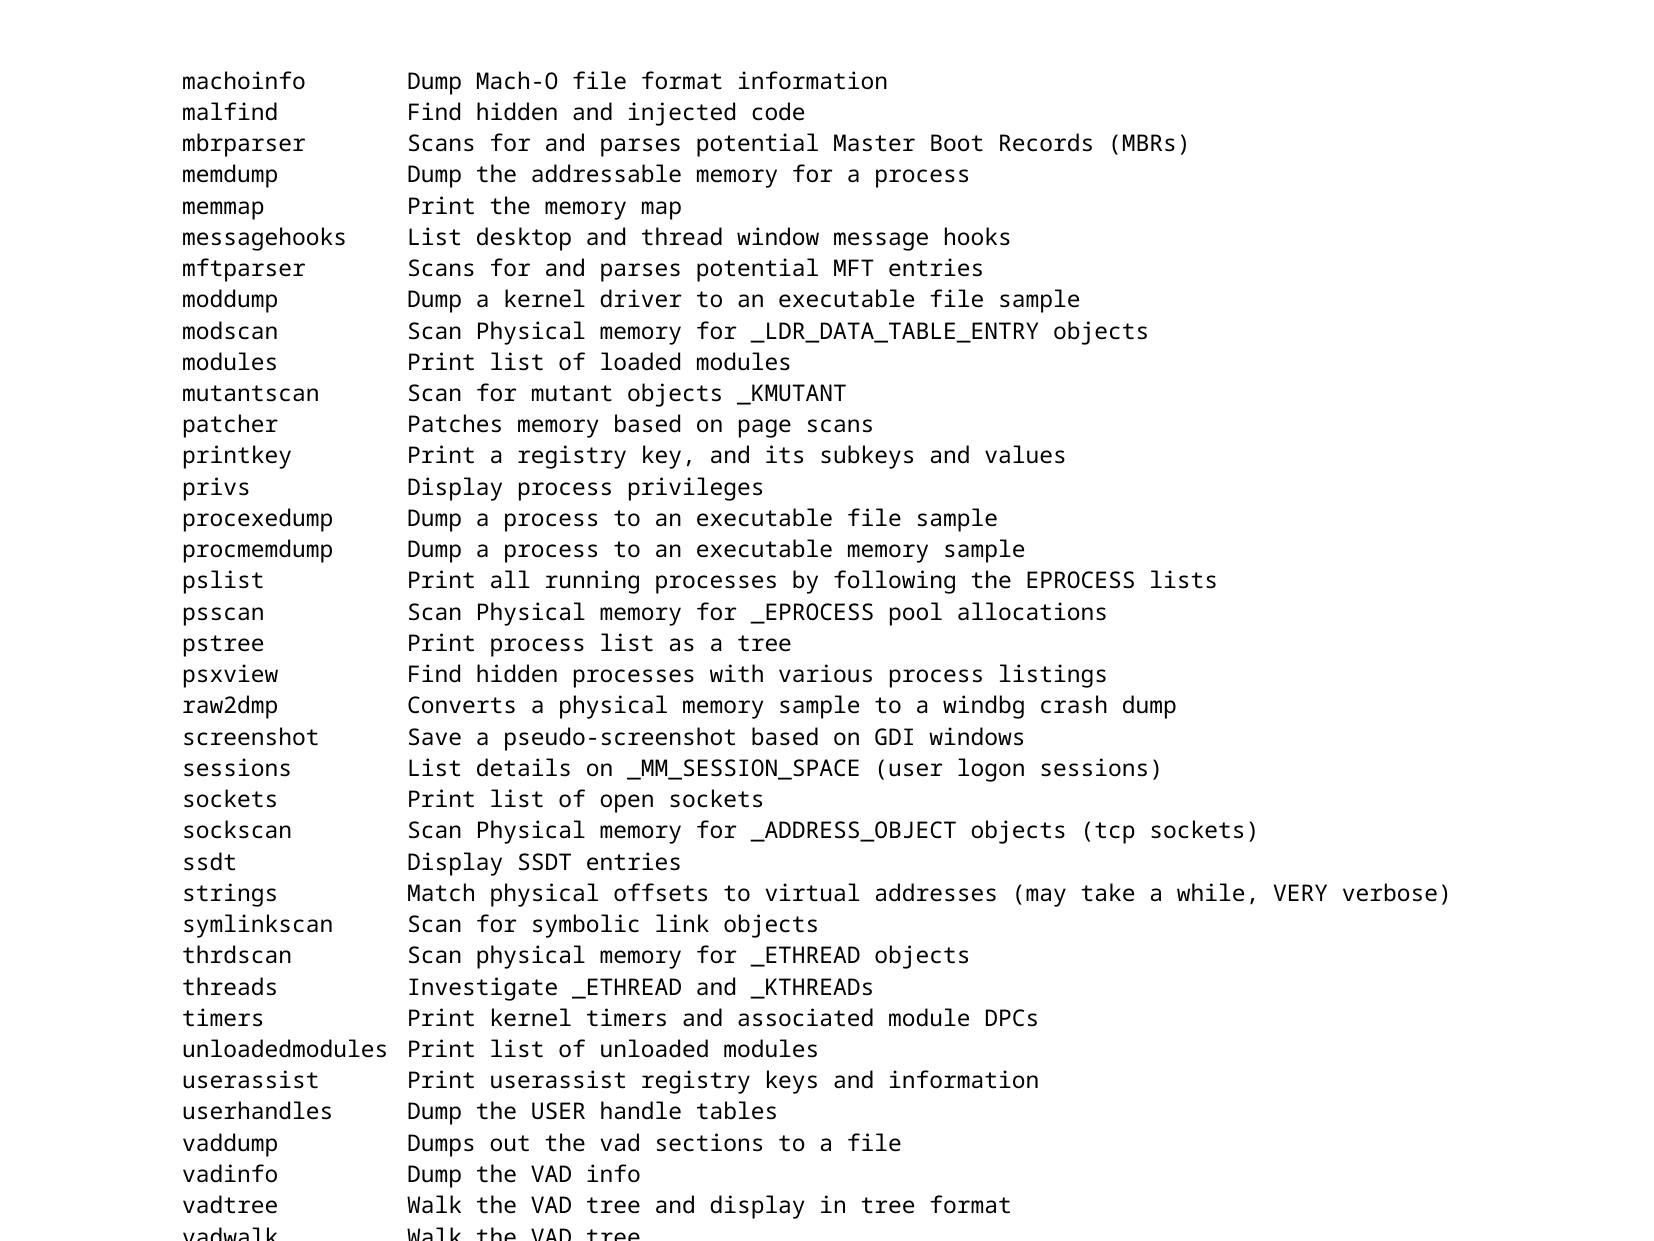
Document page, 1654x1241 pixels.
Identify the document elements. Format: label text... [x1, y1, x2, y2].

text_box machoinfo Dump Mach-O file format information malfind Find hidden and injected code mbrparser Scans for and parses potential Master Boot Records (MBRs) memdump Dump the addressable memory for a process memmap Print the memory map messagehooks List desktop and thread window message hooks mftparser Scans for and parses potential MFT entries moddump Dump a kernel driver to an executable file sample modscan Scan Physical memory for _LDR_DATA_TABLE_ENTRY objects modules Print list of loaded modules mutantscan Scan for mutant objects _KMUTANT patcher Patches memory based on page scans printkey Print a registry key, and its subkeys and values privs Display process privileges procexedump Dump a process to an executable file sample procmemdump Dump a process to an executable memory sample pslist Print all running processes by following the EPROCESS lists psscan Scan Physical memory for _EPROCESS pool allocations pstree Print process list as a tree psxview Find hidden processes with various process listings raw2dmp Converts a physical memory sample to a windbg crash dump screenshot Save a pseudo-screenshot based on GDI windows sessions List details on _MM_SESSION_SPACE (user logon sessions) sockets Print list of open sockets sockscan Scan Physical memory for _ADDRESS_OBJECT objects (tcp sockets) ssdt Display SSDT entries strings Match physical offsets to virtual addresses (may take a while, VERY verbose) symlinkscan Scan for symbolic link objects thrdscan Scan physical memory for _ETHREAD objects threads Investigate _ETHREAD and _KTHREADs timers Print kernel timers and associated module DPCs unloadedmodules Print list of unloaded modules userassist Print userassist registry keys and information userhandles Dump the USER handle tables vaddump Dumps out the vad sections to a file vadinfo Dump the VAD info vadtree Walk the VAD tree and display in tree format vadwalk Walk the VAD tree vboxinfo Dump virtualbox information vmwareinfo Dump VMware VMSS/VMSN information volshell Shell in the memory image windows Print Desktop Windows (verbose details) wintree Print Z-Order Desktop Windows Tree wndscan Pool scanner for tagWINDOWSTATION (window stations) yarascan Scan process or kernel memory with Yara signatures [17, 57, 1467, 1221]
